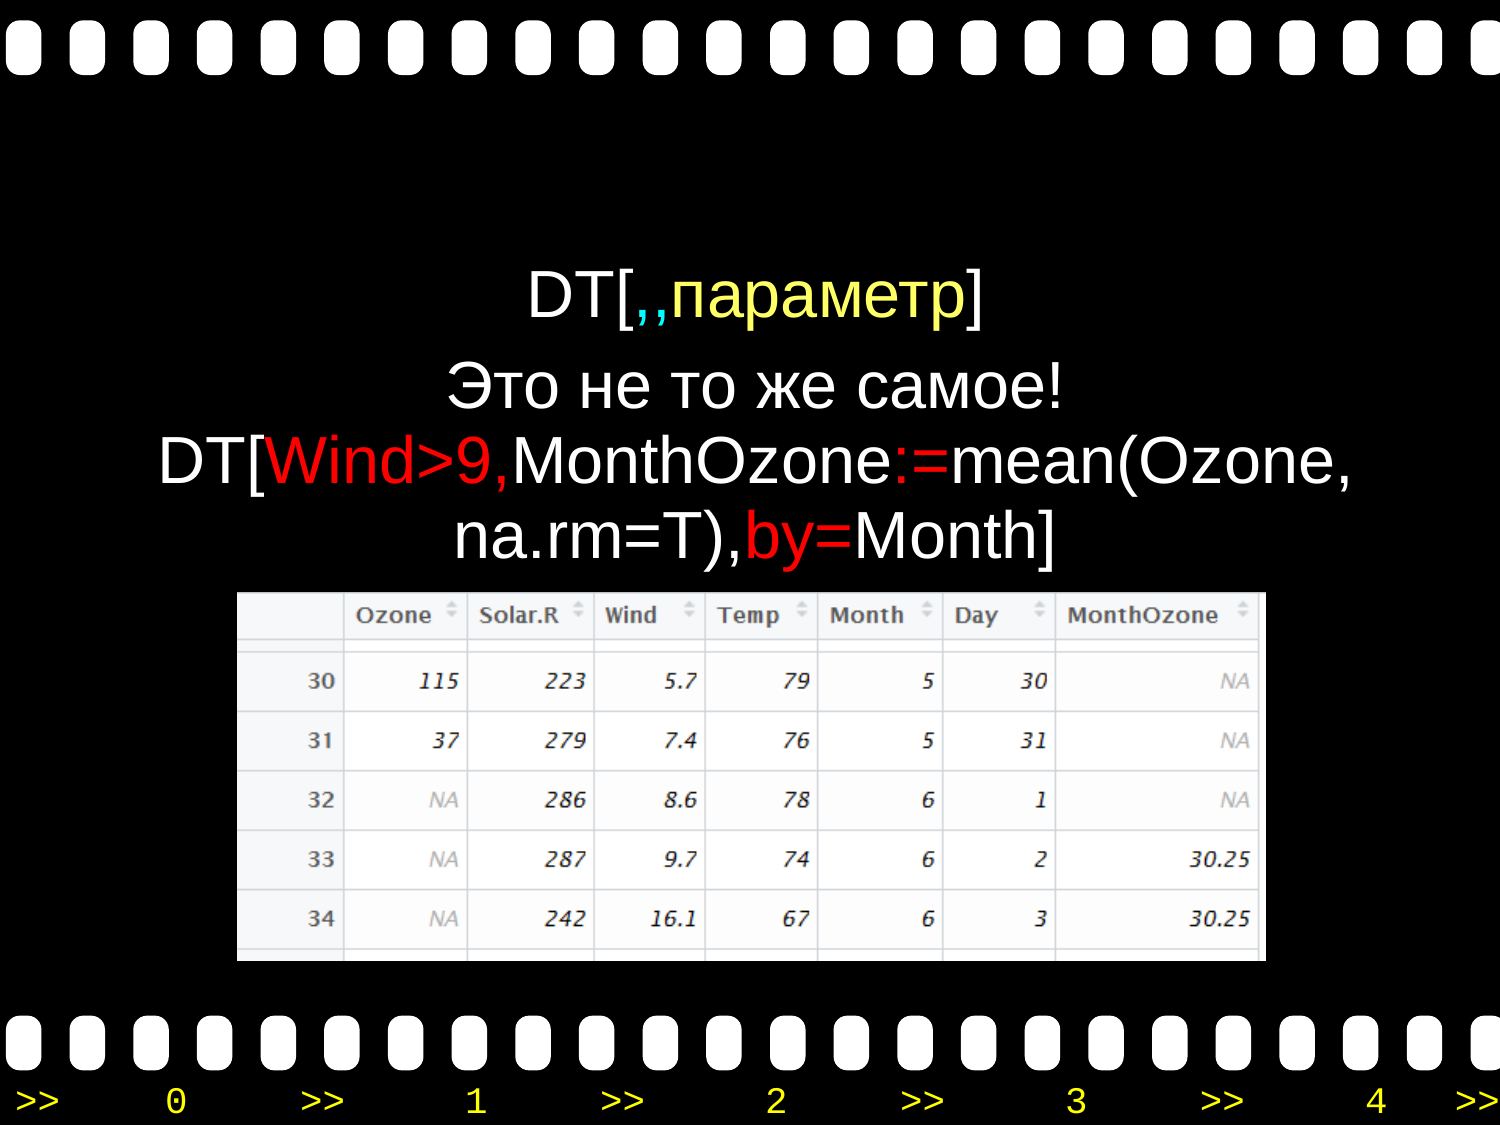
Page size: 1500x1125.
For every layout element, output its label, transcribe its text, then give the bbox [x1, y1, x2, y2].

picture [237, 592, 1266, 961]
subtitle DT[,,параметр] Это не то же самое! DT[Wind>9,MonthOzone:=mean(Ozone, na.rm=T),by=Month] [118, 185, 1394, 827]
